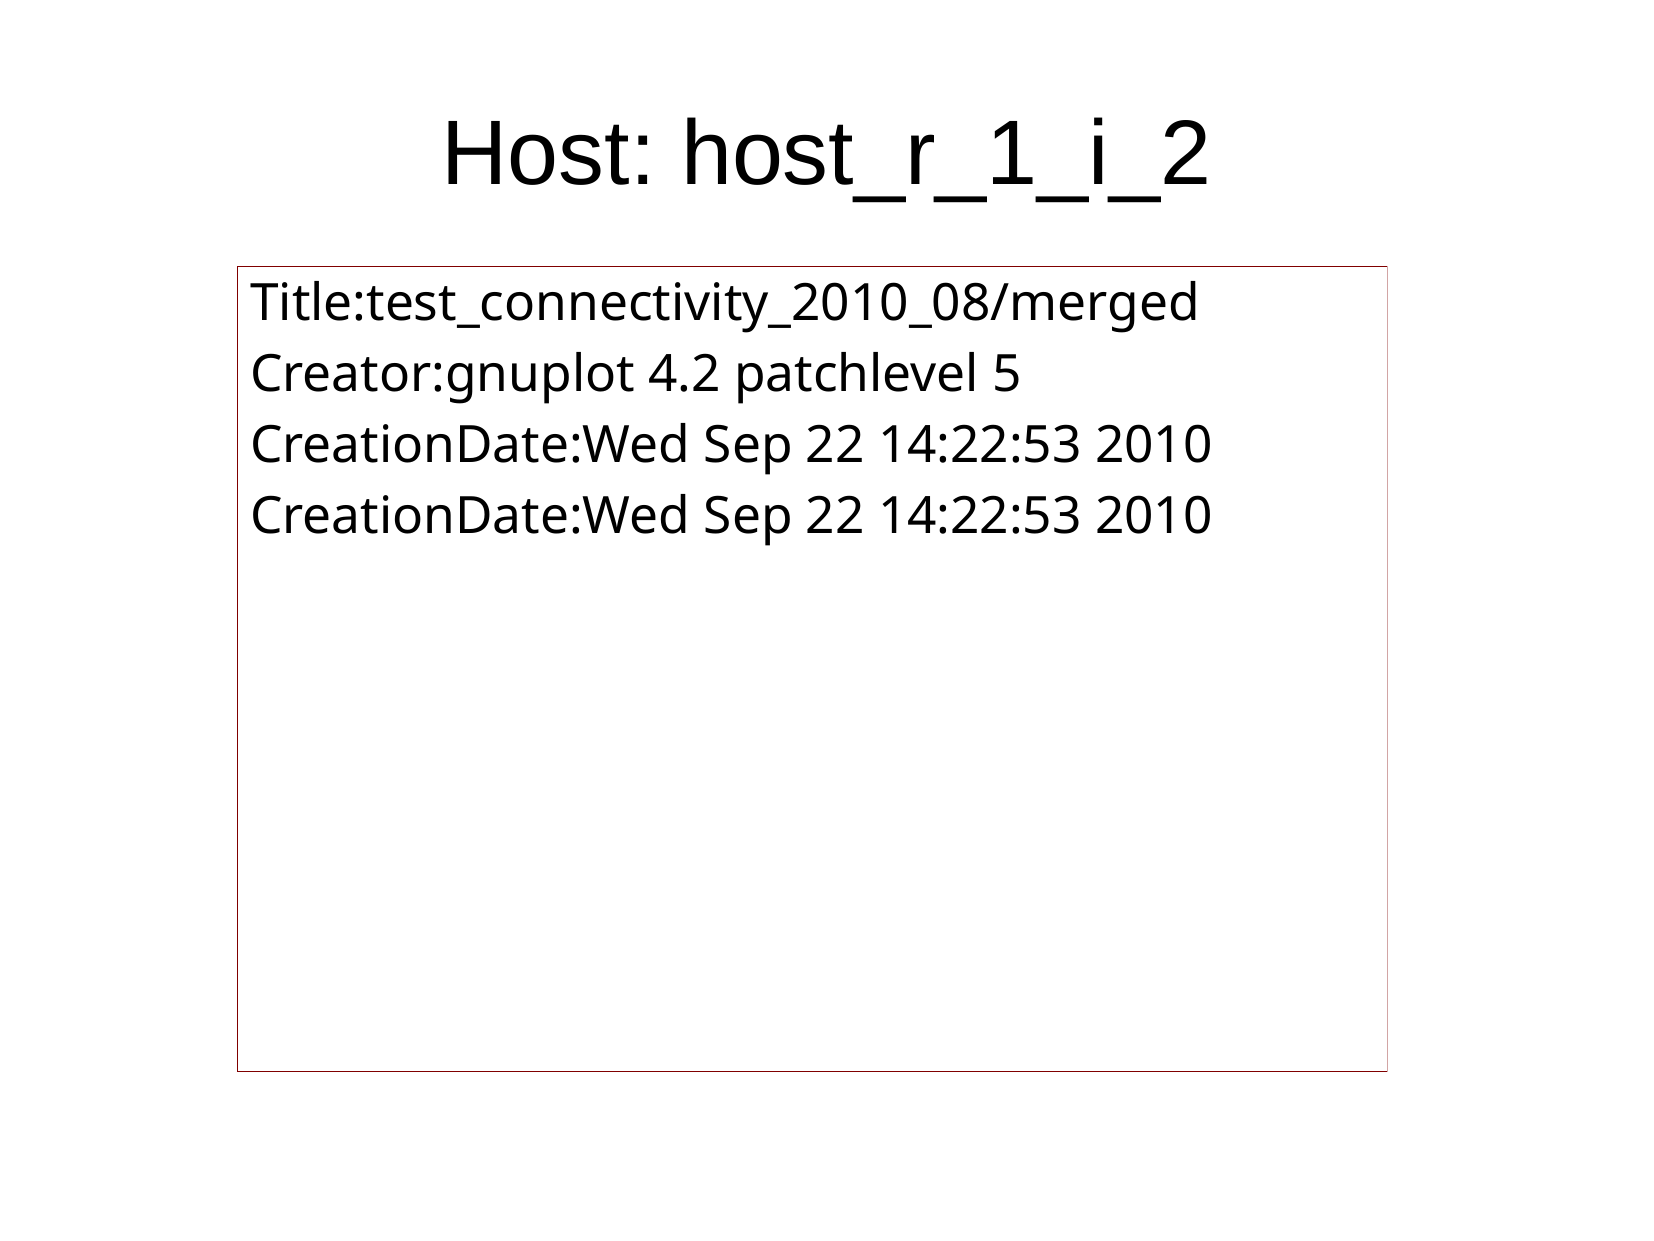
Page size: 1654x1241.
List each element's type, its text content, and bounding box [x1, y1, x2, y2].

picture [233, 262, 1388, 1072]
title Host: host_r_1_i_2 [82, 56, 1571, 250]
